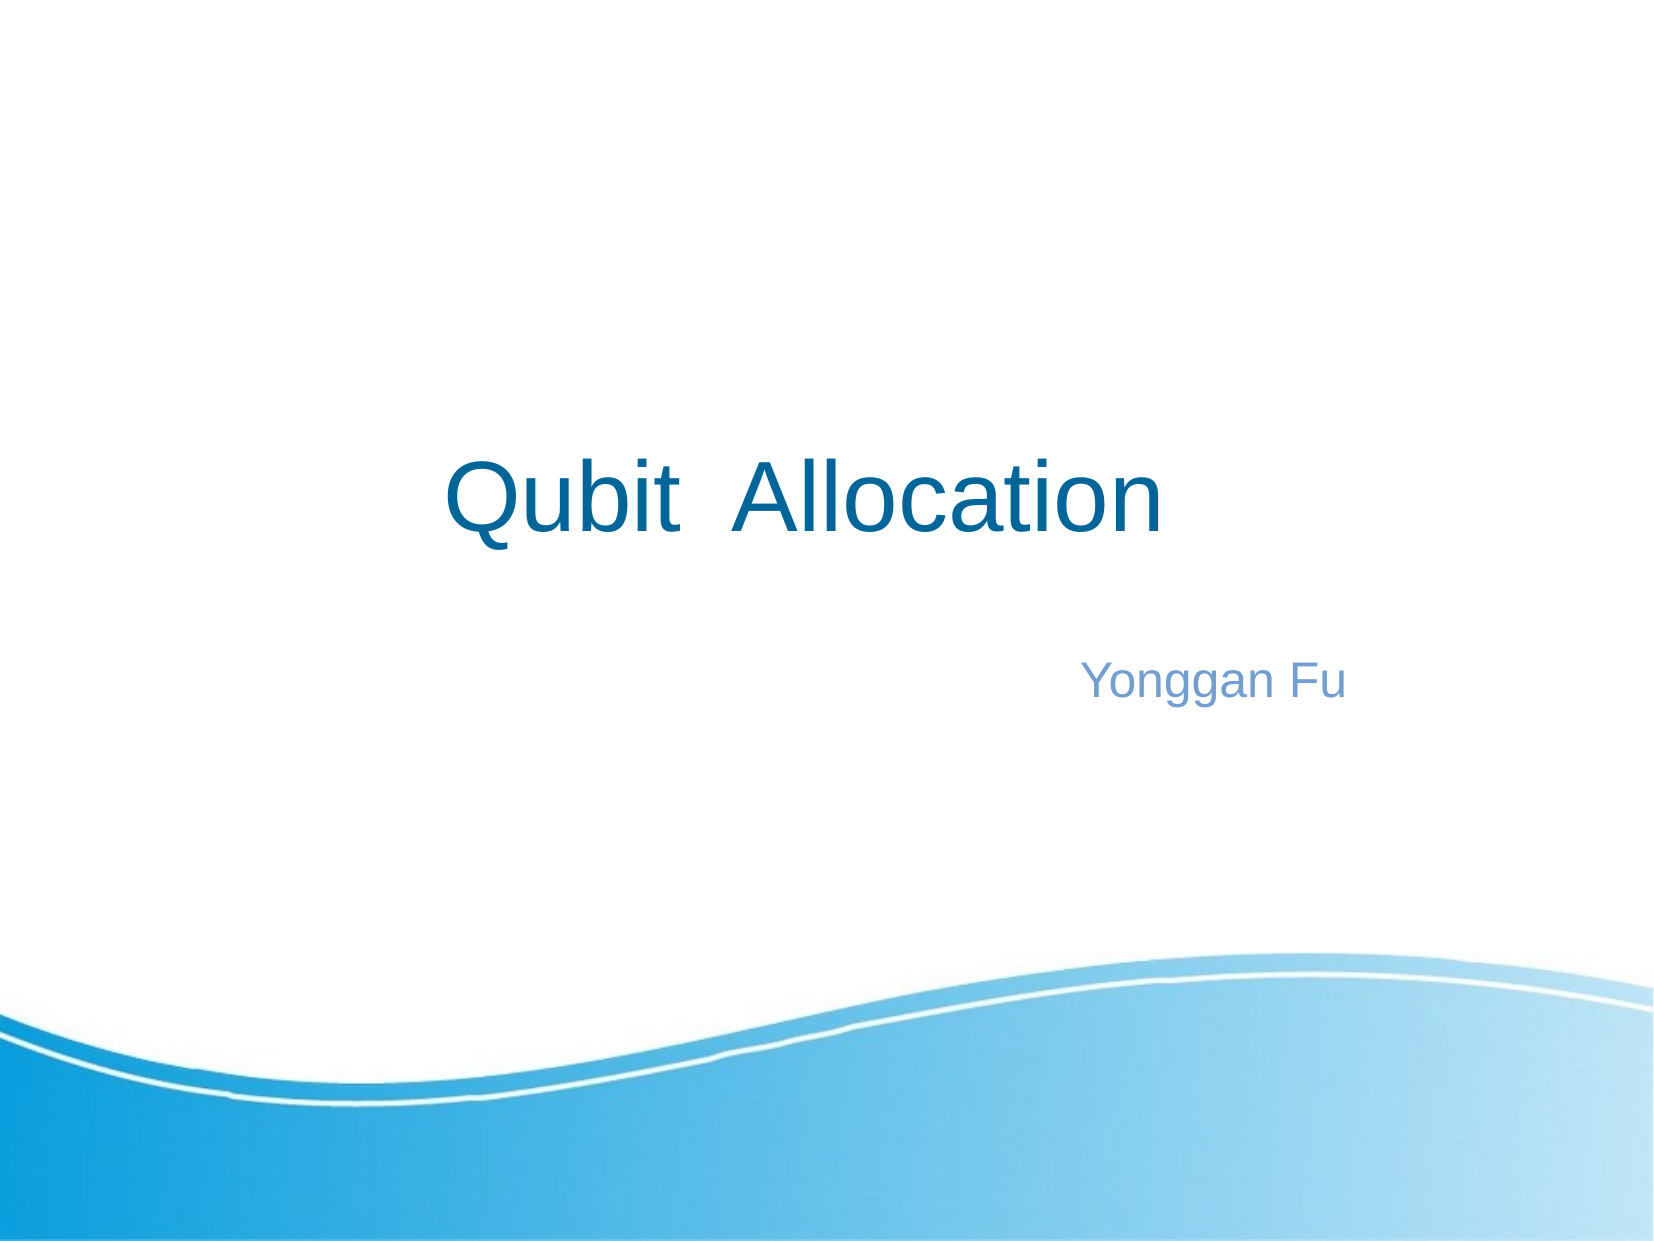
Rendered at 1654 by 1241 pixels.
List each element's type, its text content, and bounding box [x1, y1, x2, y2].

title Qubit Allocation [60, 392, 1549, 601]
text_box Yonggan Fu [1065, 645, 1441, 754]
picture [0, 952, 1654, 1241]
